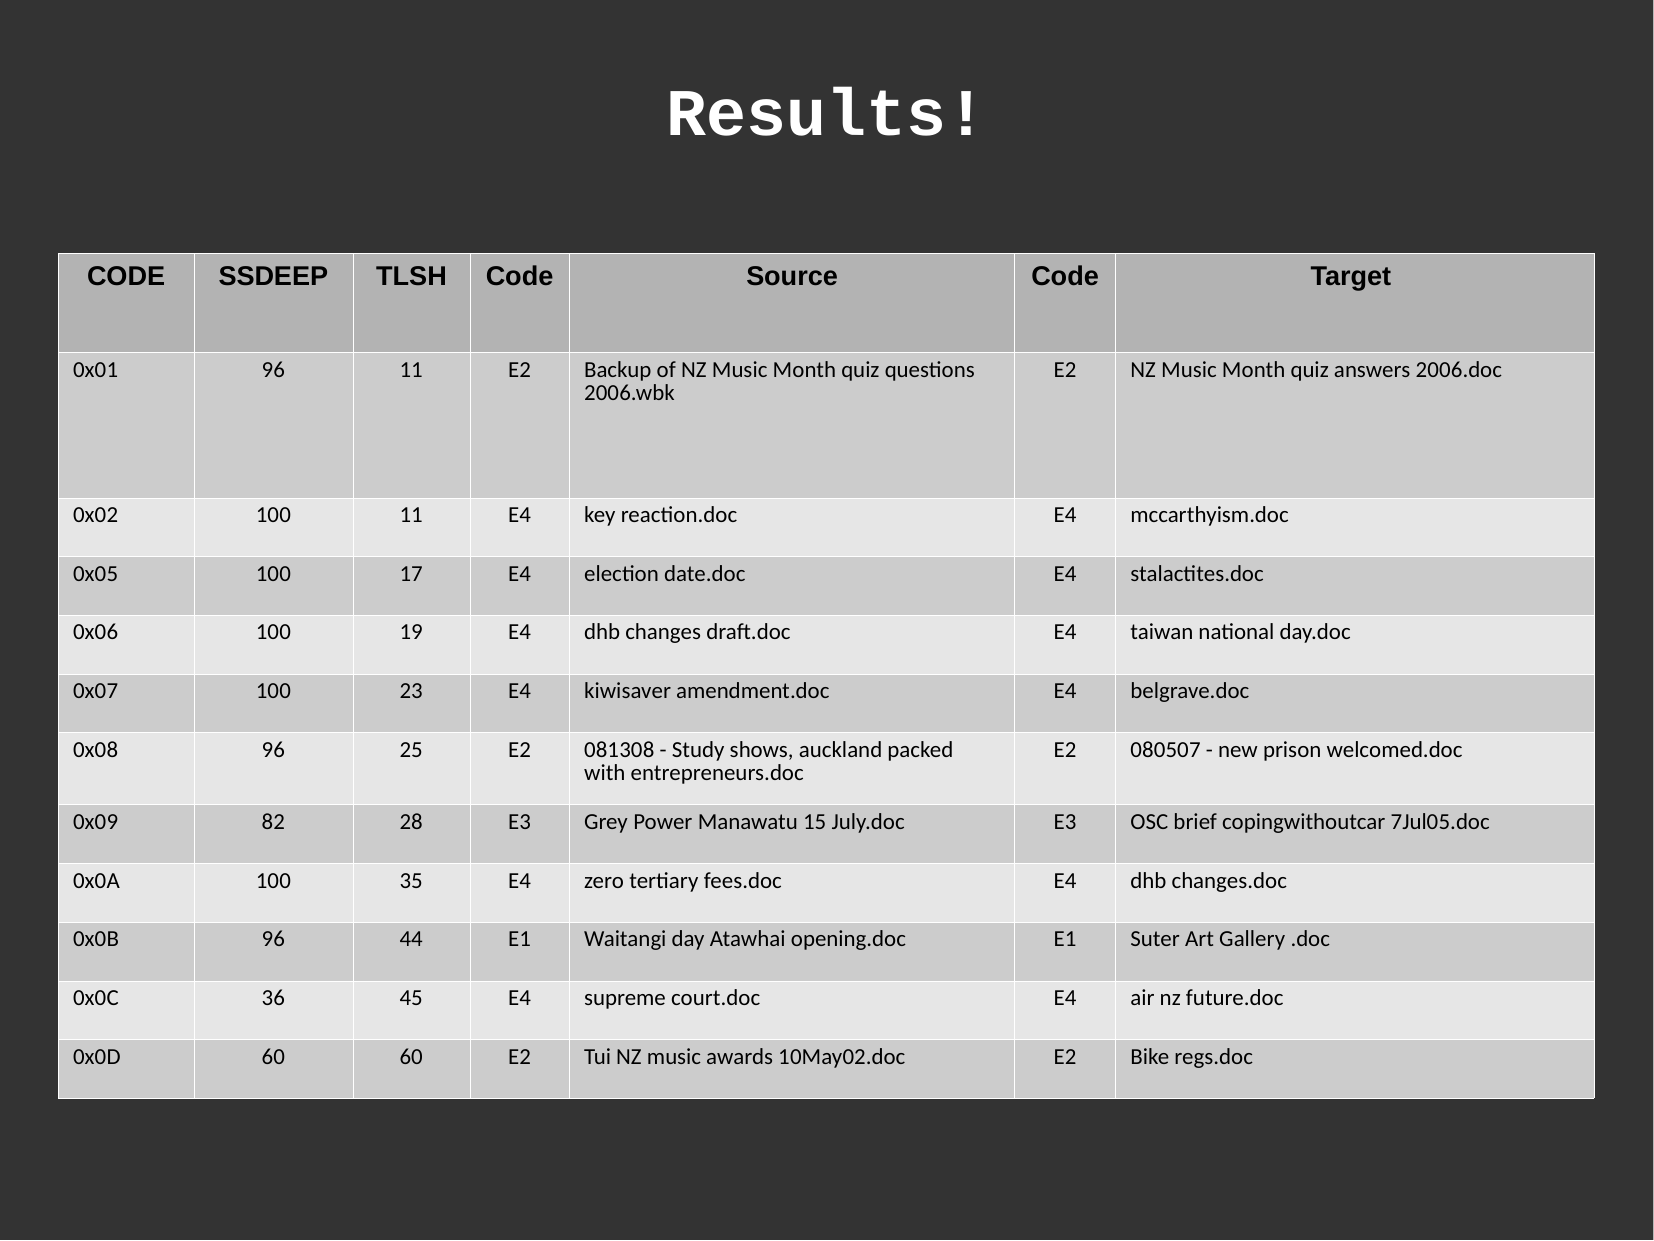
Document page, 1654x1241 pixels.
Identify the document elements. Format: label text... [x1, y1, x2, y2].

table_cell 0x08 [59, 733, 194, 804]
table_cell E4 [471, 499, 569, 556]
table_cell 96 [195, 923, 353, 981]
table_cell Bike regs.doc [1116, 1040, 1594, 1098]
table_cell election date.doc [570, 557, 1014, 615]
table_cell E2 [471, 353, 569, 498]
table_cell E2 [471, 733, 569, 804]
table_cell 17 [354, 557, 470, 615]
table_cell E4 [1015, 616, 1115, 674]
table_cell 0x0B [59, 923, 194, 981]
table_cell zero tertiary fees.doc [570, 864, 1014, 922]
table_cell E4 [1015, 675, 1115, 732]
table_header SSDEEP [195, 254, 353, 352]
table_cell E4 [471, 982, 569, 1039]
table_cell E4 [1015, 557, 1115, 615]
table_cell dhb changes.doc [1116, 864, 1594, 922]
table_cell OSC brief copingwithoutcar 7Jul05.doc [1116, 805, 1594, 863]
table_cell 44 [354, 923, 470, 981]
table_cell 23 [354, 675, 470, 732]
table_header Code [471, 254, 569, 352]
table_cell Tui NZ music awards 10May02.doc [570, 1040, 1014, 1098]
table_cell 100 [195, 499, 353, 556]
table_cell taiwan national day.doc [1116, 616, 1594, 674]
table_cell 0x0D [59, 1040, 194, 1098]
table_cell 11 [354, 353, 470, 498]
table_cell Suter Art Gallery .doc [1116, 923, 1594, 981]
table_header TLSH [354, 254, 470, 352]
table_cell 28 [354, 805, 470, 863]
table_cell 25 [354, 733, 470, 804]
table_cell 35 [354, 864, 470, 922]
table_cell E2 [1015, 353, 1115, 498]
table_cell 96 [195, 733, 353, 804]
table_cell 45 [354, 982, 470, 1039]
table_cell E4 [1015, 982, 1115, 1039]
table_cell E4 [471, 675, 569, 732]
table_cell E3 [1015, 805, 1115, 863]
table_cell 100 [195, 675, 353, 732]
table_cell 0x0A [59, 864, 194, 922]
table_cell E4 [1015, 499, 1115, 556]
table_cell 82 [195, 805, 353, 863]
table_cell 0x07 [59, 675, 194, 732]
table_cell 96 [195, 353, 353, 498]
table_cell key reaction.doc [570, 499, 1014, 556]
table_cell NZ Music Month quiz answers 2006.doc [1116, 353, 1594, 498]
table_cell E4 [471, 864, 569, 922]
table_cell 0x02 [59, 499, 194, 556]
table_cell kiwisaver amendment.doc [570, 675, 1014, 732]
table_cell 0x06 [59, 616, 194, 674]
table_cell air nz future.doc [1116, 982, 1594, 1039]
table_cell 11 [354, 499, 470, 556]
table_cell 100 [195, 616, 353, 674]
table_cell E4 [471, 557, 569, 615]
table_cell 19 [354, 616, 470, 674]
table_cell E2 [471, 1040, 569, 1098]
table_cell dhb changes draft.doc [570, 616, 1014, 674]
table_header CODE [59, 254, 194, 352]
table_cell Backup of NZ Music Month quiz questions 2006.wbk [570, 353, 1014, 498]
table_cell belgrave.doc [1116, 675, 1594, 732]
table_cell E4 [471, 616, 569, 674]
table_cell E2 [1015, 733, 1115, 804]
table_cell 60 [354, 1040, 470, 1098]
table_cell stalactites.doc [1116, 557, 1594, 615]
table_cell E1 [1015, 923, 1115, 981]
subtitle Results! [82, 76, 1571, 160]
table_cell 080507 - new prison welcomed.doc [1116, 733, 1594, 804]
table_cell E4 [1015, 864, 1115, 922]
table_header Target [1116, 254, 1594, 352]
table_header Source [570, 254, 1014, 352]
table_cell 36 [195, 982, 353, 1039]
table_cell 60 [195, 1040, 353, 1098]
table_cell 0x0C [59, 982, 194, 1039]
table_cell E3 [471, 805, 569, 863]
table_cell 081308 - Study shows, auckland packed with entrepreneurs.doc [570, 733, 1014, 804]
table_cell E2 [1015, 1040, 1115, 1098]
table_cell 100 [195, 864, 353, 922]
table_cell mccarthyism.doc [1116, 499, 1594, 556]
table_cell 0x05 [59, 557, 194, 615]
table_cell Waitangi day Atawhai opening.doc [570, 923, 1014, 981]
table_cell 100 [195, 557, 353, 615]
table_cell 0x09 [59, 805, 194, 863]
table_header Code [1015, 254, 1115, 352]
table_cell E1 [471, 923, 569, 981]
table_cell supreme court.doc [570, 982, 1014, 1039]
table_cell 0x01 [59, 353, 194, 498]
table_cell Grey Power Manawatu 15 July.doc [570, 805, 1014, 863]
